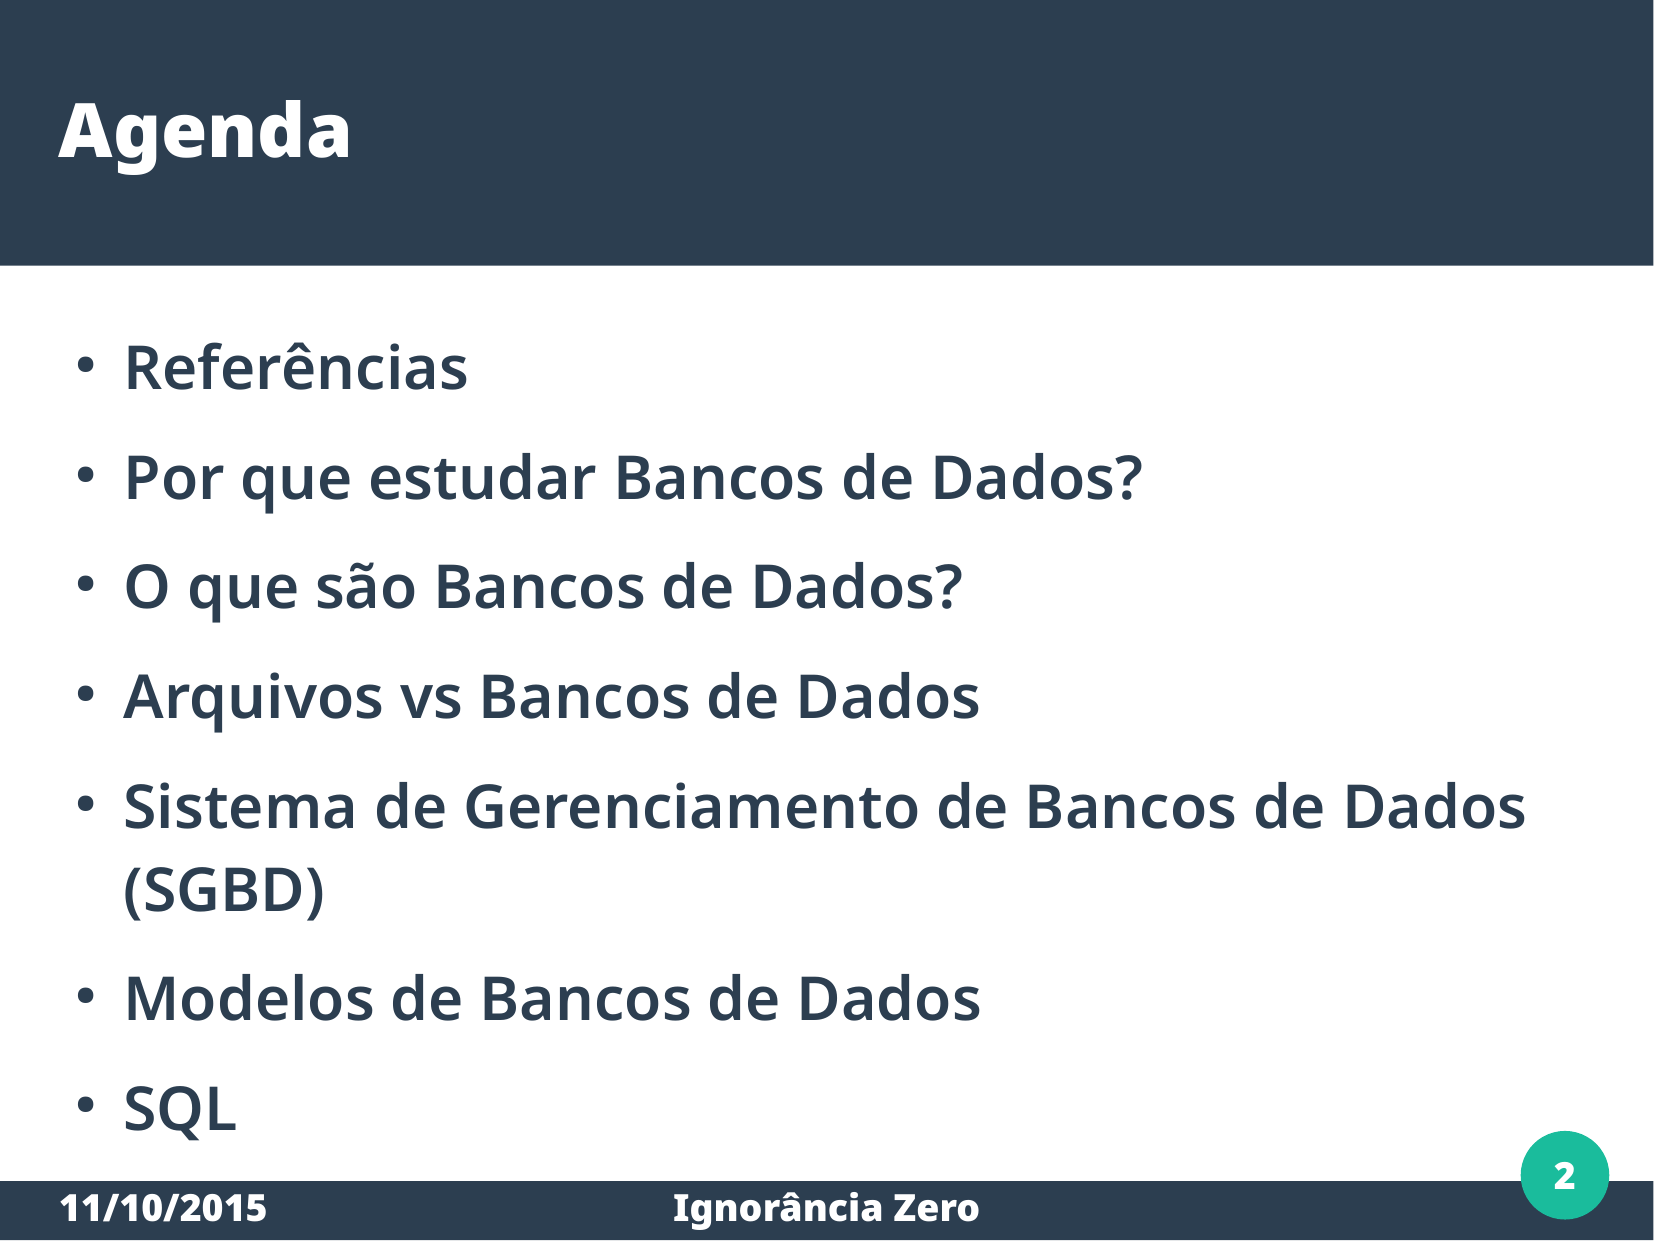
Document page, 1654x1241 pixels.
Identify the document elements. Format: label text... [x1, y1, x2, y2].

list Referências Por que estudar Bancos de Dados? O que são Bancos de Dados? Arquivos vs Bancos de Dados Sistema de Gerenciamento de Bancos de Dados (SGBD) Modelos de Bancos de Dados SQL [59, 324, 1595, 1152]
title Agenda [59, 49, 1595, 207]
